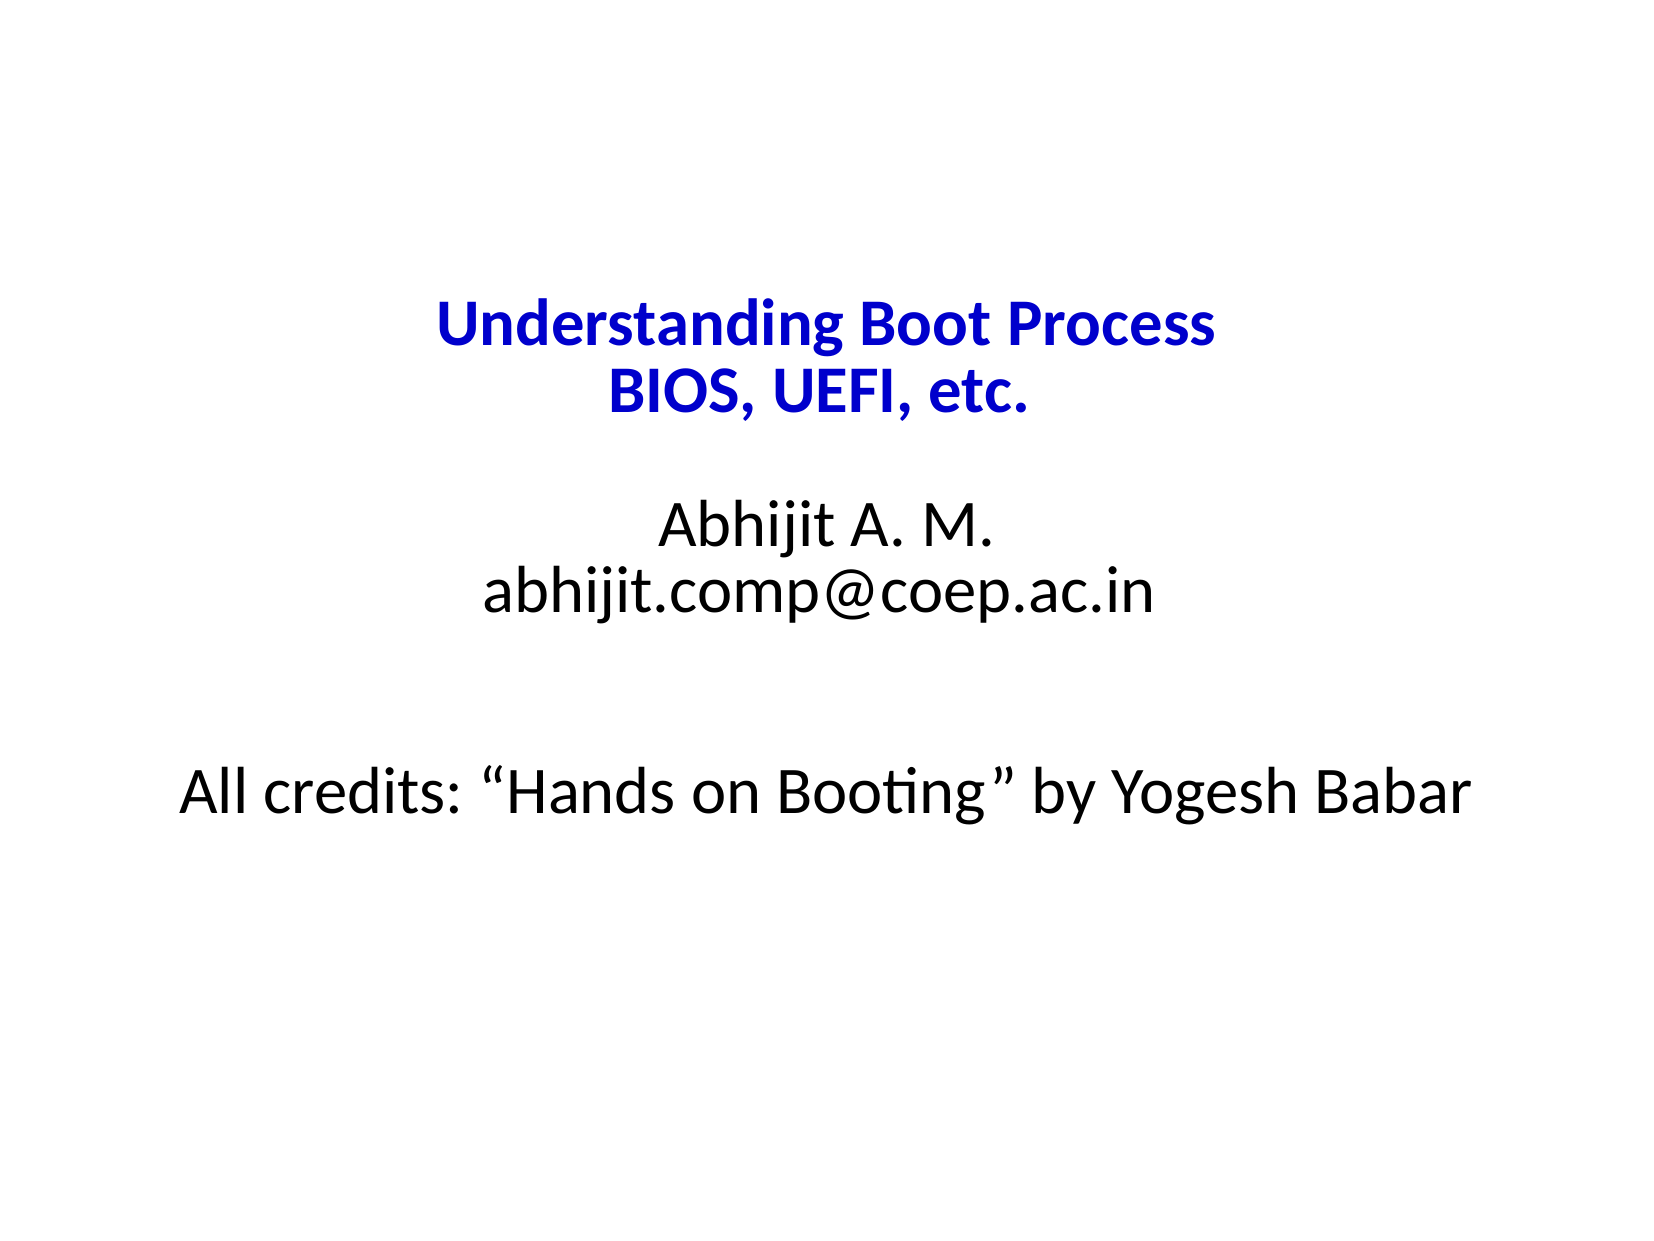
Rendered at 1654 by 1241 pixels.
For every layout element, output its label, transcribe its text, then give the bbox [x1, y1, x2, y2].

subtitle Understanding Boot Process BIOS, UEFI, etc. Abhijit A. M. abhijit.comp@coep.ac.in All credits: “Hands on Booting” by Yogesh Babar [82, 0, 1571, 1060]
